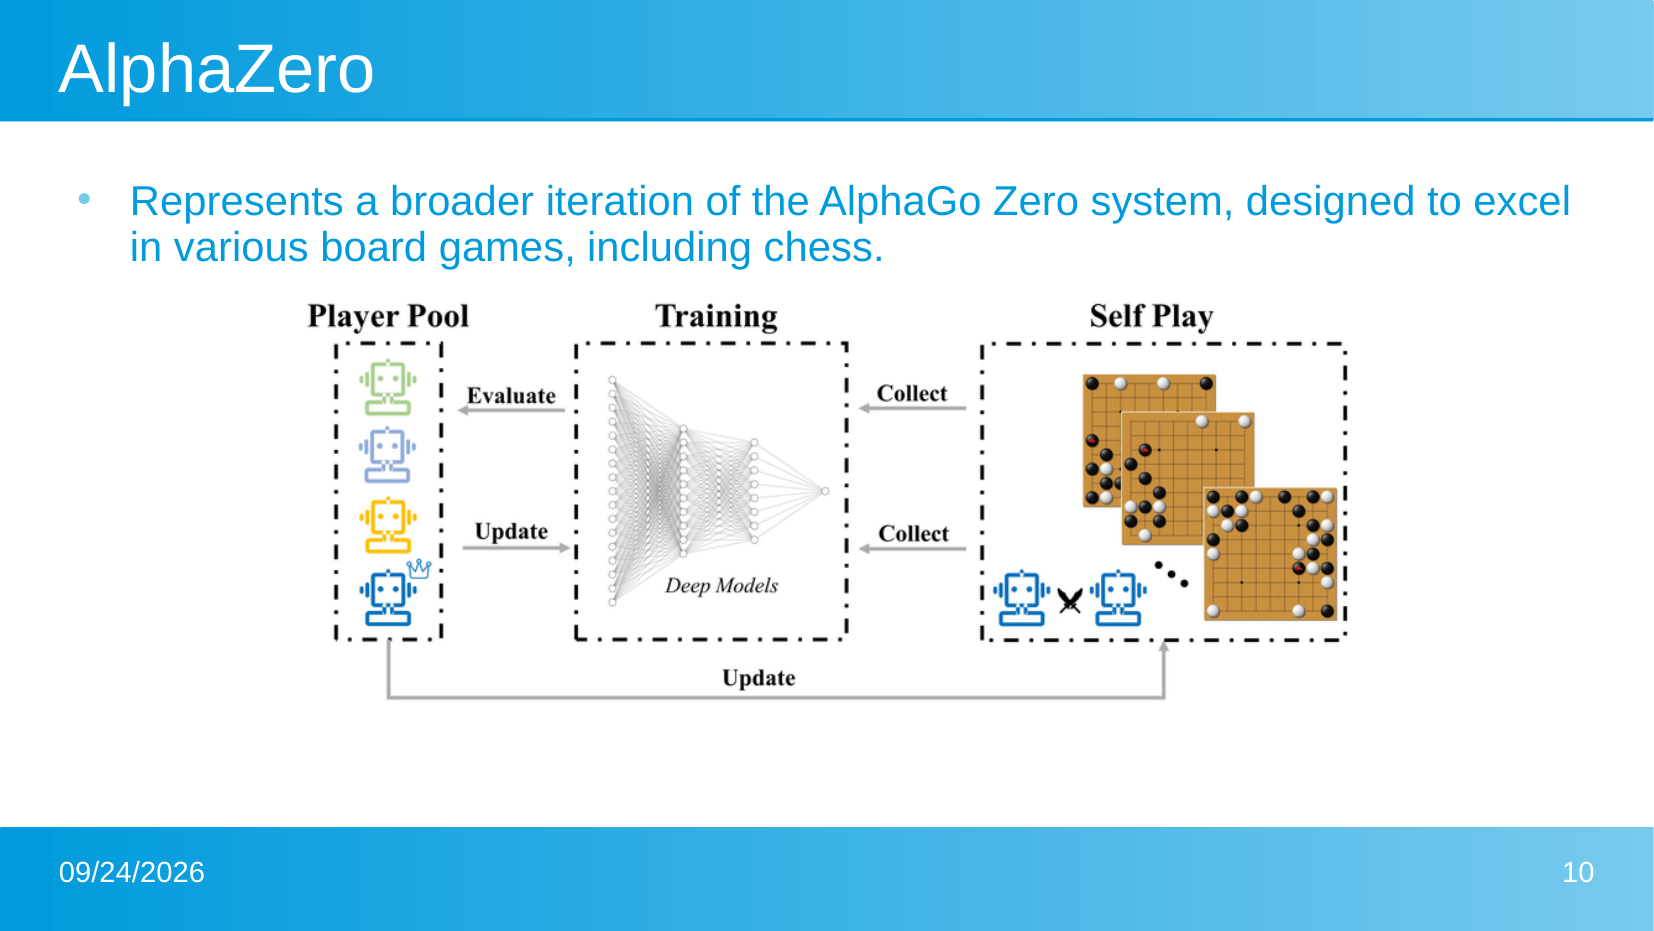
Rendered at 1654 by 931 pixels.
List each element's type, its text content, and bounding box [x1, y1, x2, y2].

title AlphaZero [59, 29, 1595, 109]
picture [300, 299, 1351, 704]
list Represents a broader iteration of the AlphaGo Zero system, designed to excel in various board games, including chess. [59, 177, 1595, 768]
